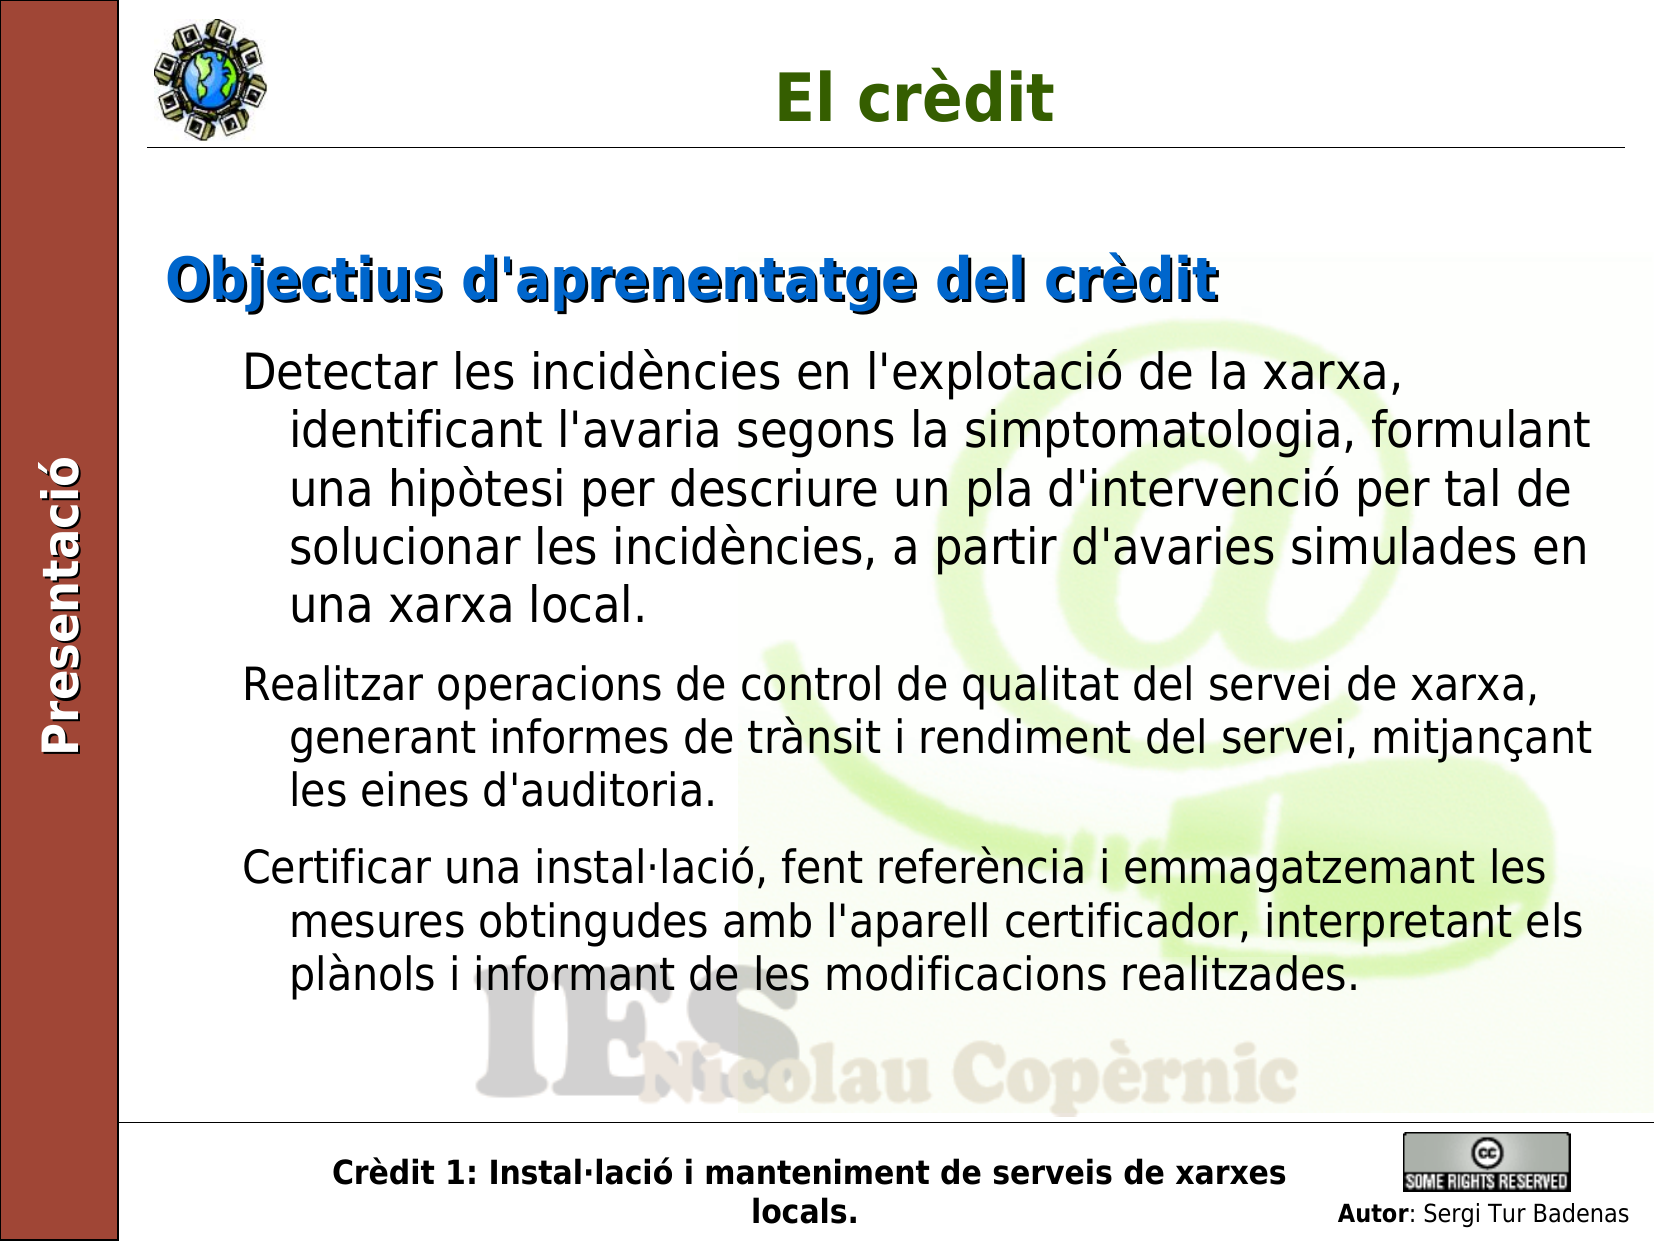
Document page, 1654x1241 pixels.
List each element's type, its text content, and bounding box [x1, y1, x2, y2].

picture [466, 252, 1654, 1117]
picture [1403, 1132, 1571, 1192]
list Objectius d'aprenentatge del crèdit Detectar les incidències en l'explotació de la xarxa, identificant l'avaria segons la simptomatologia, formulant una hipòtesi per descriure un pla d'intervenció per tal de solucionar les incidències, a partir d'avaries simulades en una xarxa local. Realitzar operacions de control de qualitat del servei de xarxa, generant informes de trànsit i rendiment del servei, mitjançant les eines d'auditoria. Certificar una instal·lació, fent referència i emmagatzemant les mesures obtingudes amb l'aparell certificador, interpretant els plànols i informant de les modificacions realitzades. [147, 245, 1636, 1081]
title El crèdit [171, 56, 1654, 141]
picture [154, 19, 268, 142]
